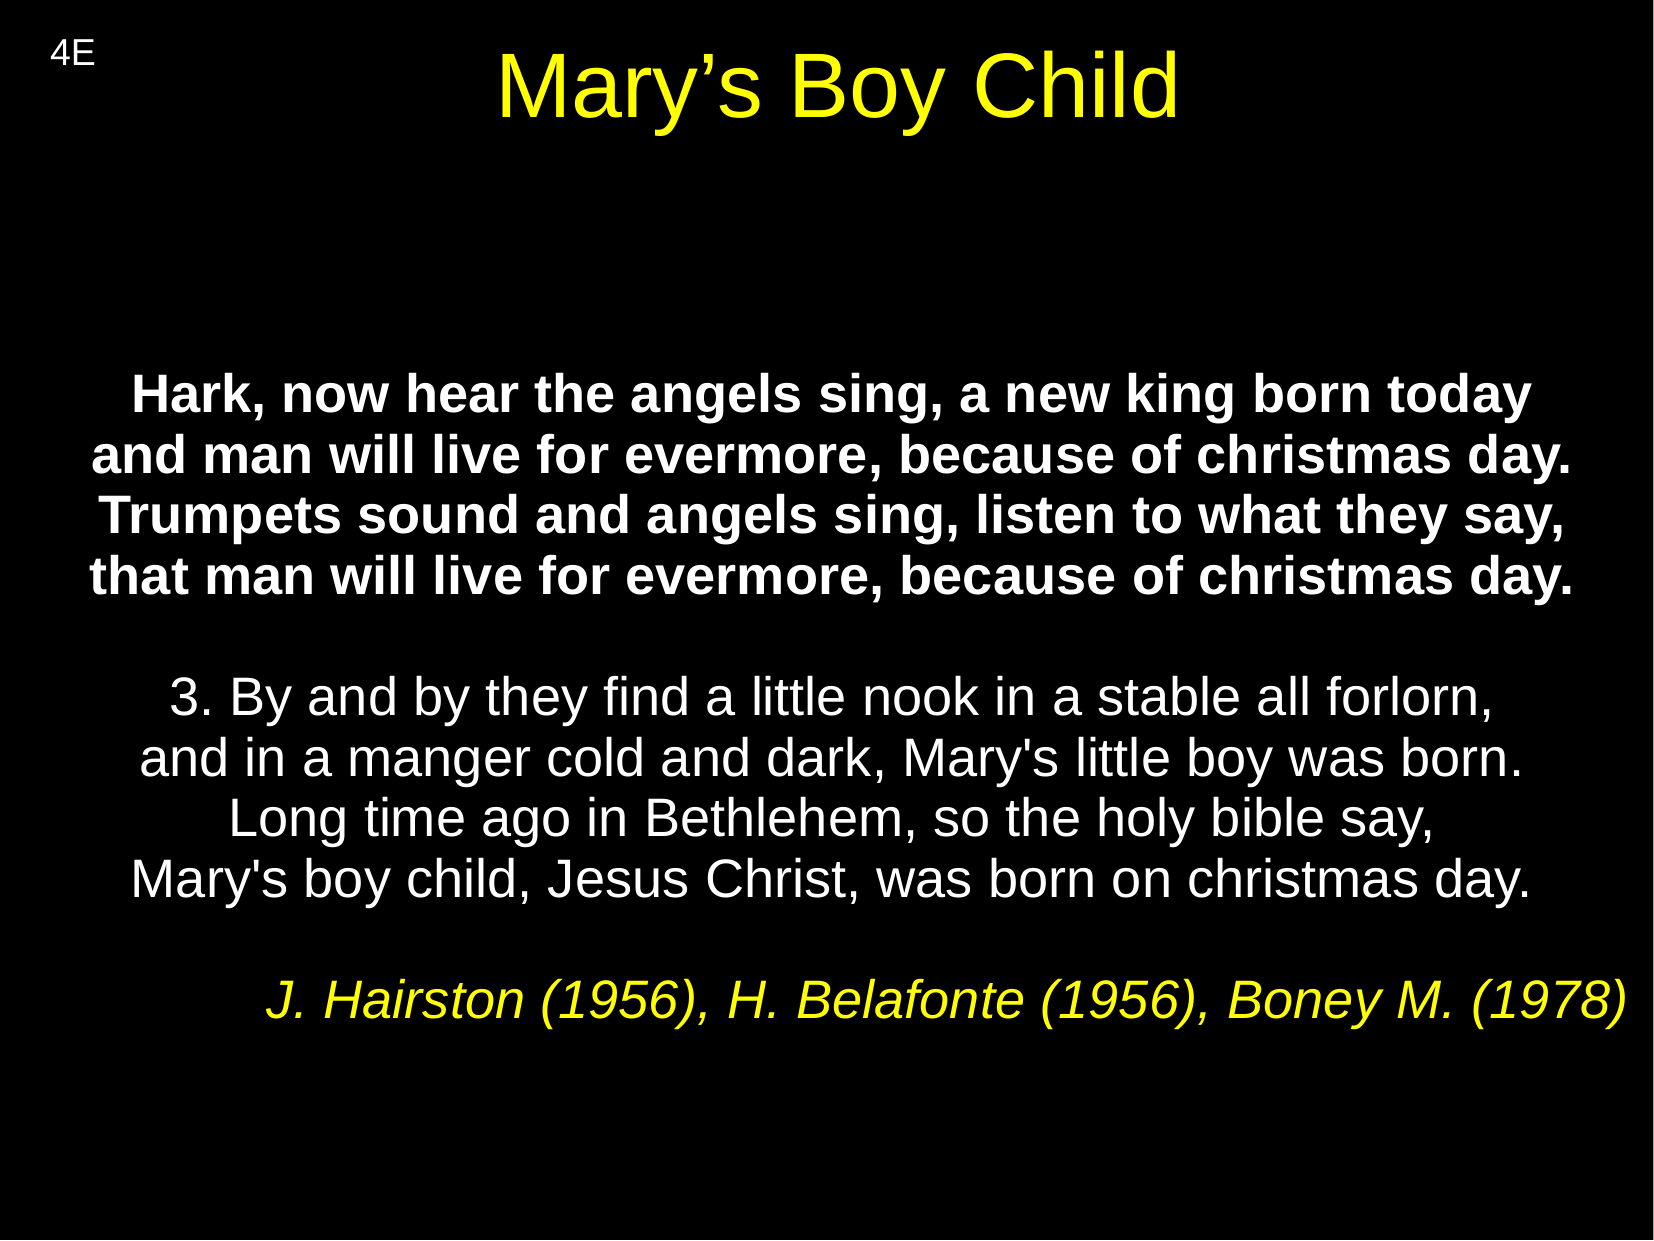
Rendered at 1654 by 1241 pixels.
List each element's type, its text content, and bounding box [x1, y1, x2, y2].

list Hark, now hear the angels sing, a new king born today and man will live for evermore, because of christmas day. Trumpets sound and angels sing, listen to what they say, that man will live for evermore, because of christmas day. 3. By and by they find a little nook in a stable all forlorn, and in a manger cold and dark, Mary's little boy was born. Long time ago in Bethlehem, so the holy bible say, Mary's boy child, Jesus Christ, was born on christmas day. J. Hairston (1956), H. Belafonte (1956), Boney M. (1978) [35, 177, 1630, 1217]
title Mary’s Boy Child [94, 5, 1583, 166]
text_box 4E [35, 23, 130, 81]
